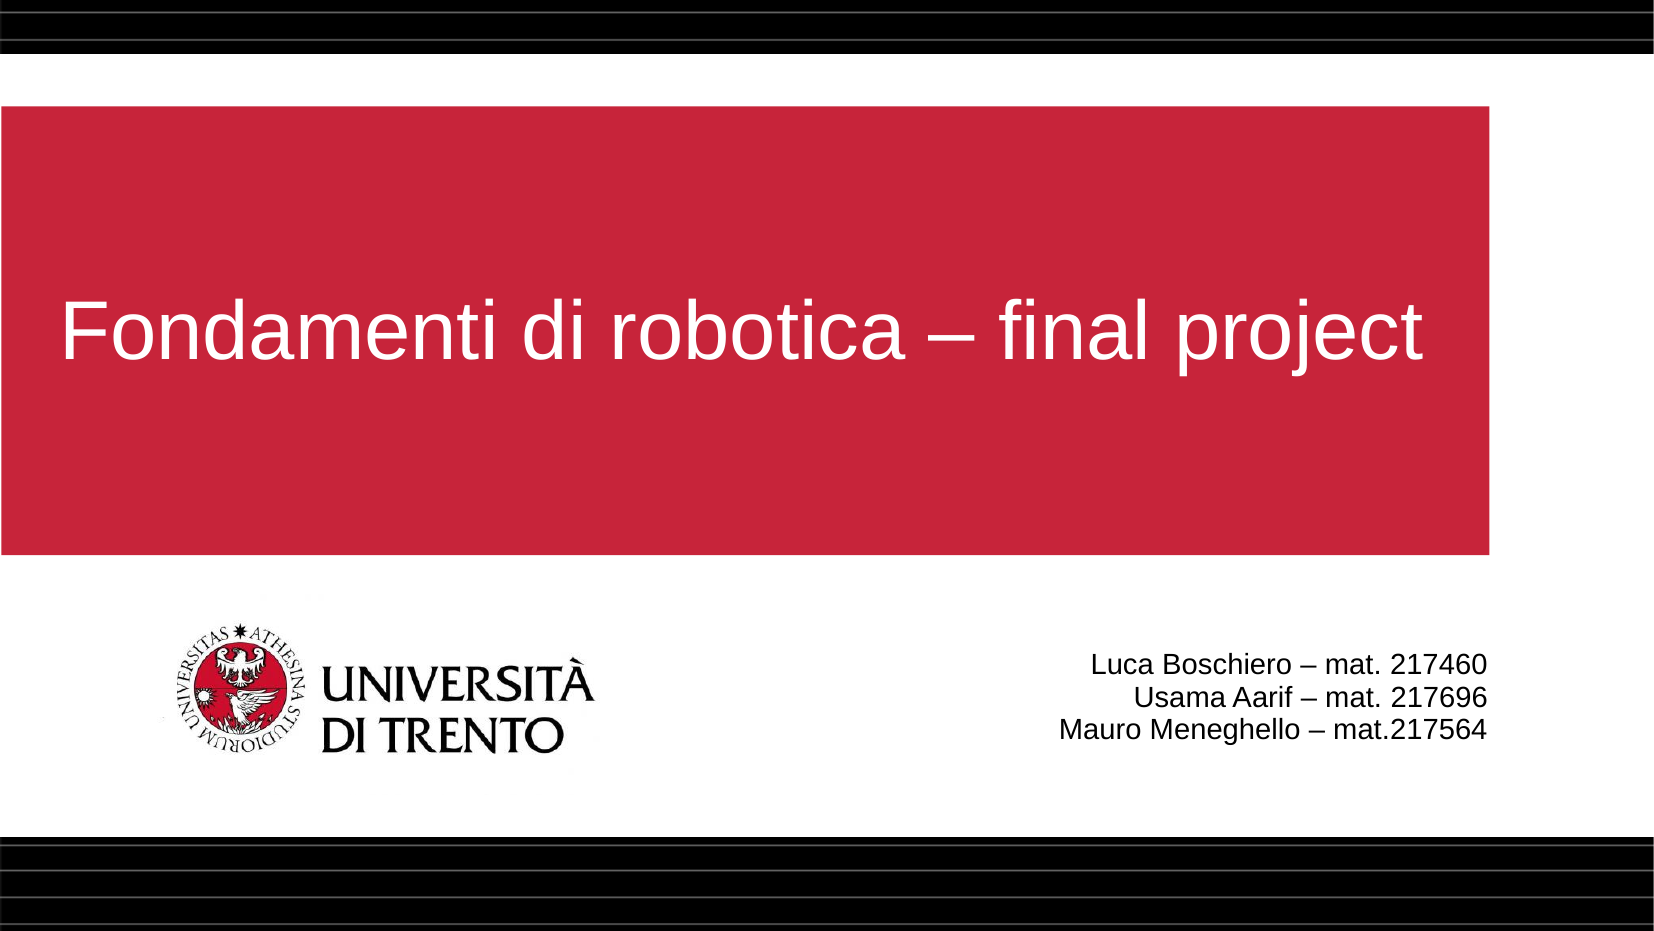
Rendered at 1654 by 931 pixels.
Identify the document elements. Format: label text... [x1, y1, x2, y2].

picture [0, 837, 1654, 931]
title Fondamenti di robotica – final project [1, 106, 1490, 556]
subtitle Luca Boschiero – mat. 217460 Usama Aarif – mat. 217696 Mauro Meneghello – mat.217564 [625, 590, 1489, 804]
picture [157, 594, 626, 796]
picture [0, 0, 1654, 54]
